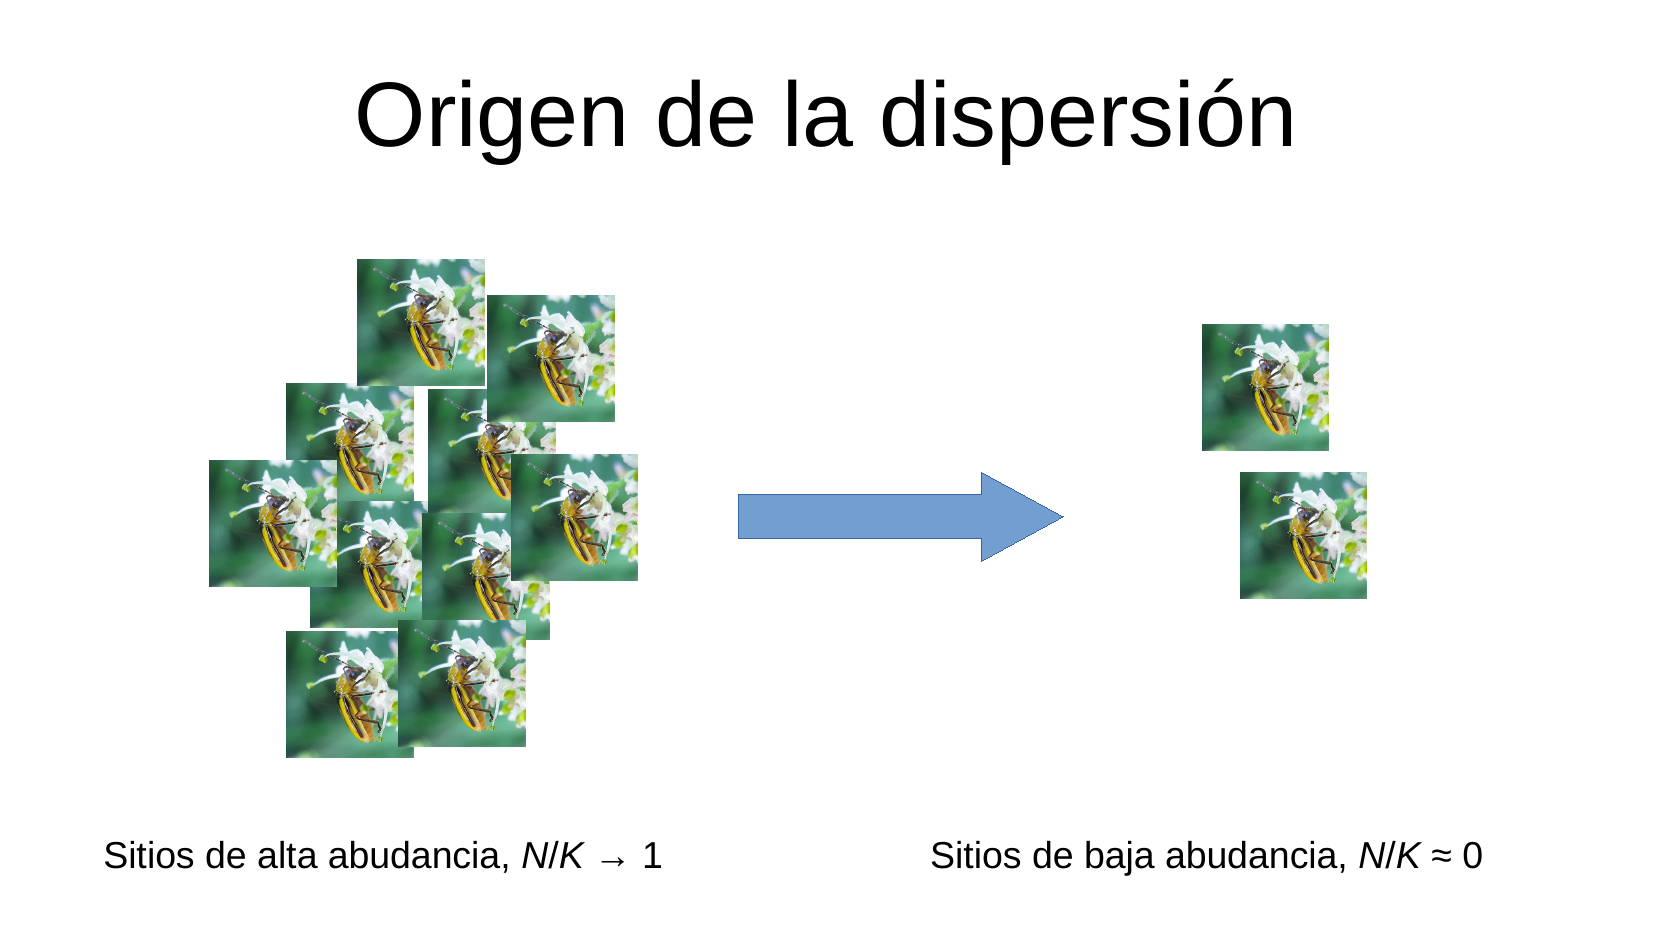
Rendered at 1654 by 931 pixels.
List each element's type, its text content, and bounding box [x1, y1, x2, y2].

text_box Sitios de alta abudancia, N/K → 1 [88, 826, 739, 884]
picture [209, 259, 638, 758]
text_box [738, 472, 1064, 562]
title Origen de la dispersión [82, 37, 1571, 193]
text_box Sitios de baja abudancia, N/K ≈ 0 [915, 826, 1565, 884]
picture [1240, 472, 1367, 599]
picture [1202, 324, 1329, 451]
